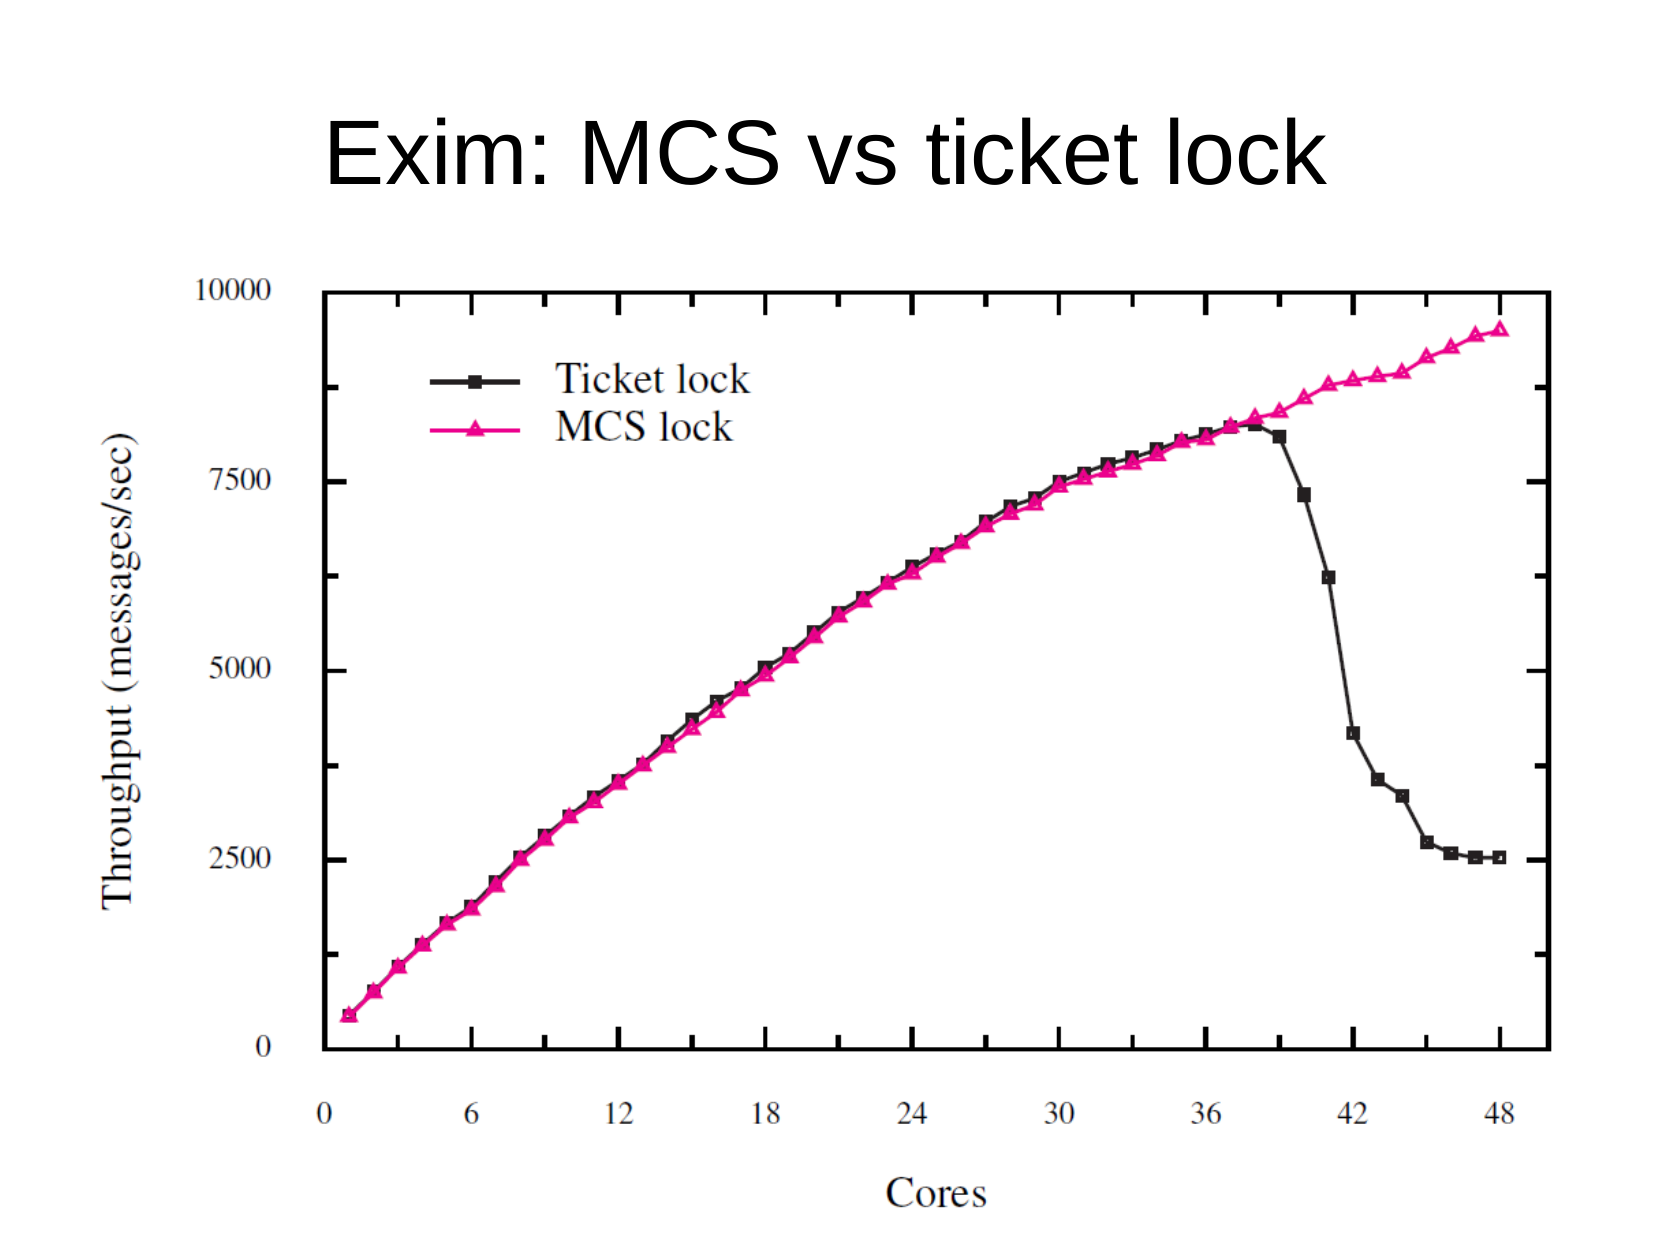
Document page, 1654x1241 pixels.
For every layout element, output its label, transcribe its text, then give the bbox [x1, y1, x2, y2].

picture [75, 262, 1576, 1225]
title Exim: MCS vs ticket lock [82, 49, 1571, 257]
